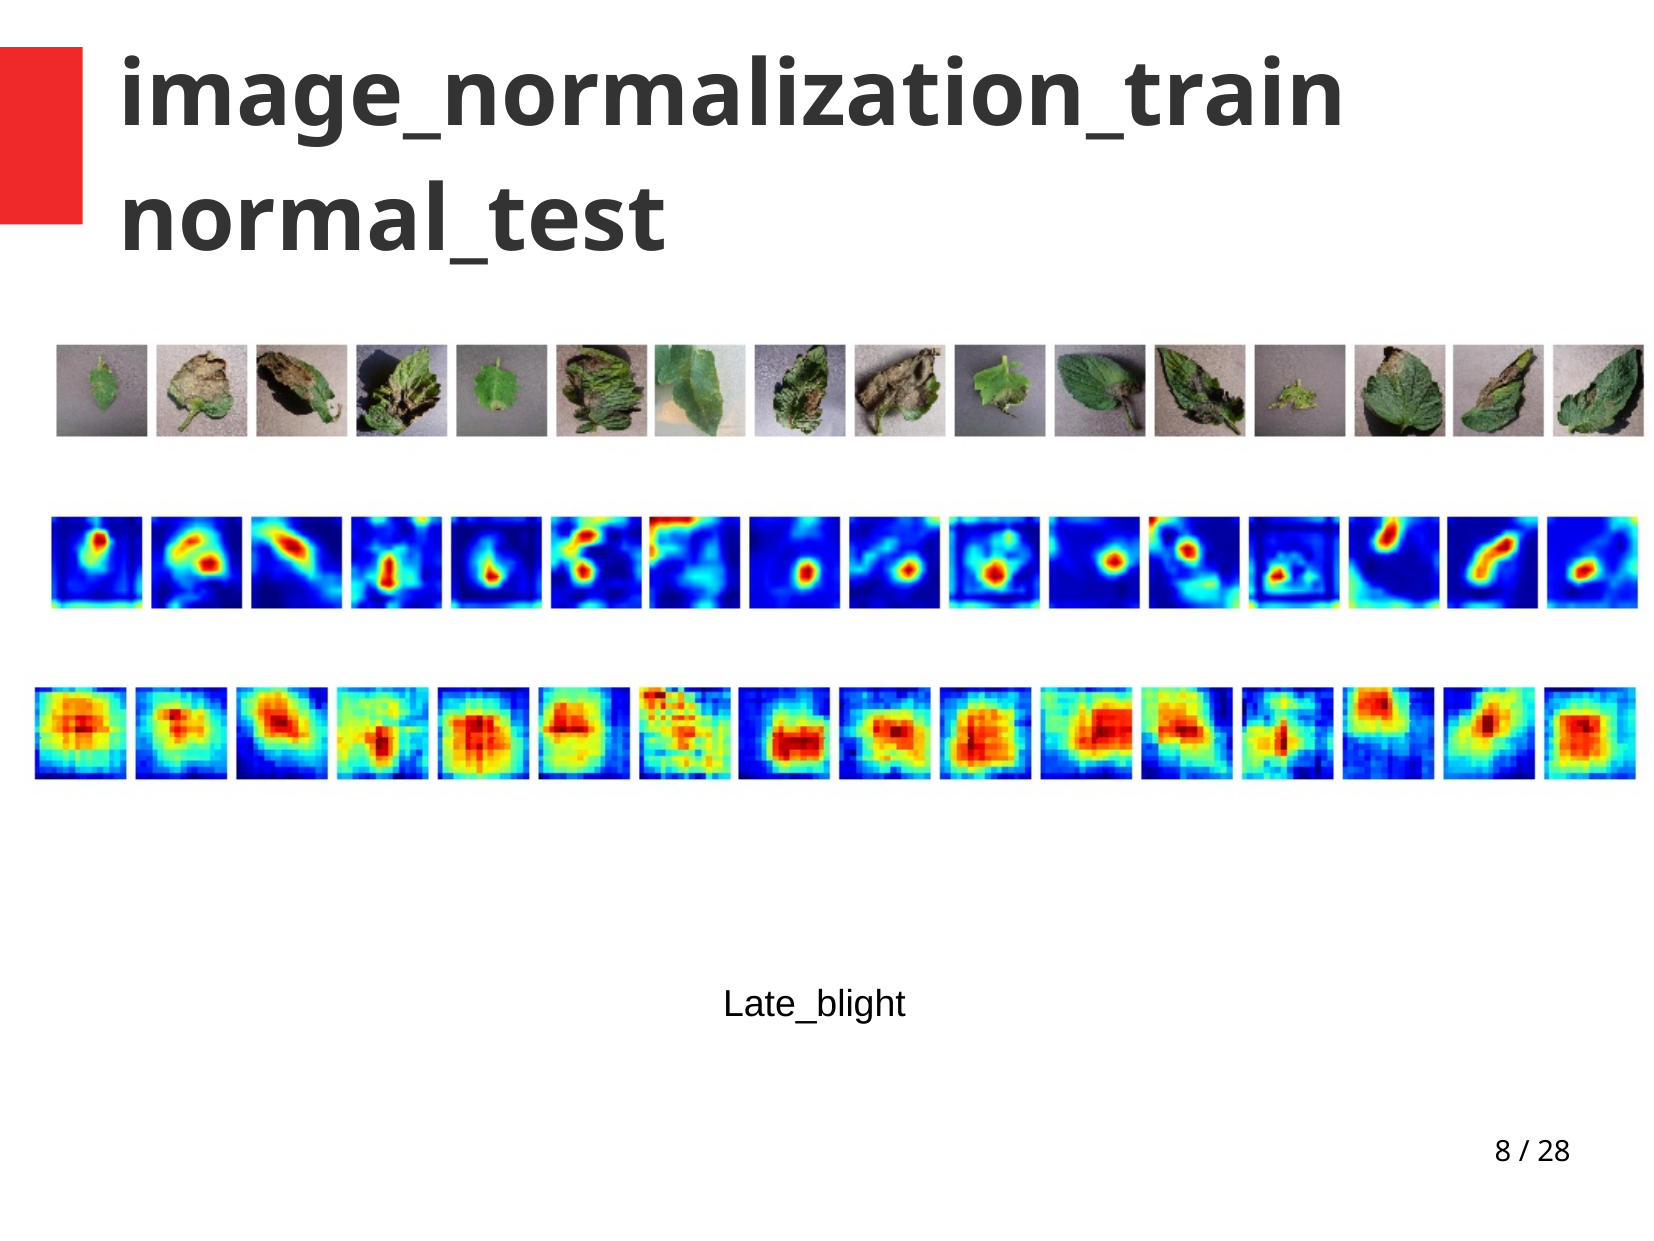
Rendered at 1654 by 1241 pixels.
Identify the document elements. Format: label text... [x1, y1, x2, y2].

title image_normalization_train normal_test [118, 45, 1571, 260]
text_box Late_blight [708, 975, 921, 1032]
picture [1, 500, 1654, 646]
picture [6, 328, 1654, 474]
picture [0, 672, 1653, 817]
